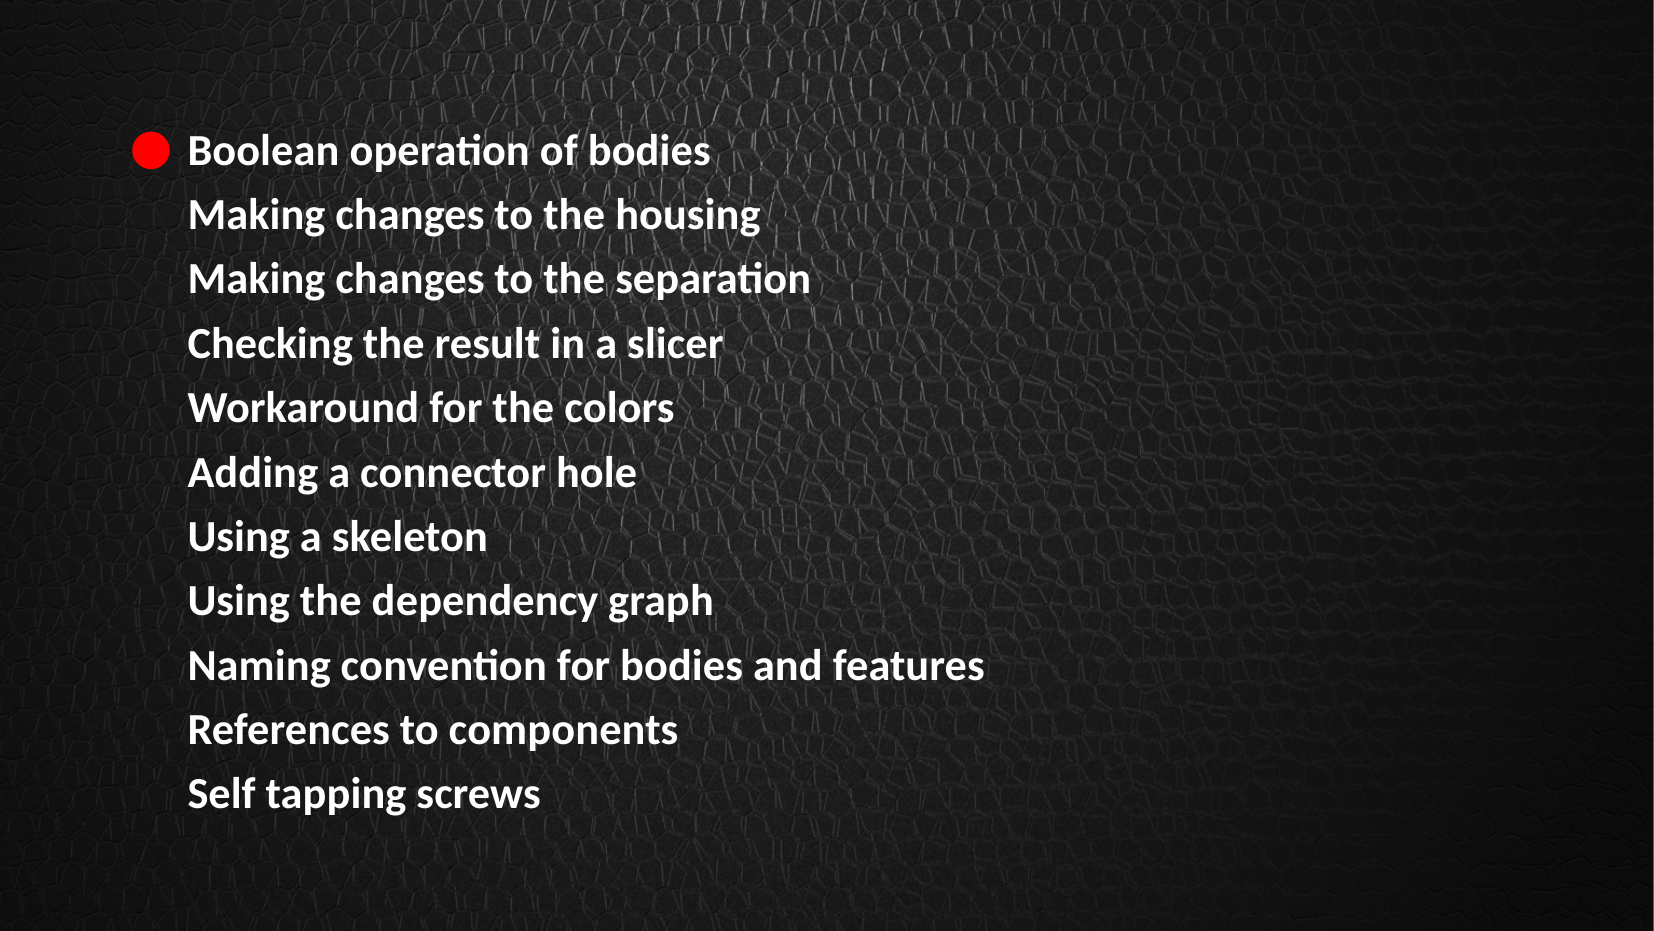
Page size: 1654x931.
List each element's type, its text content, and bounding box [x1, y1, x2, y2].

picture [0, 0, 1654, 931]
text_box [132, 131, 170, 170]
list Boolean operation of bodies Making changes to the housing Making changes to the separation Checking the result in a slicer Workaround for the colors Adding a connector hole Using a skeleton Using the dependency graph Naming convention for bodies and features References to components Self tapping screws [187, 131, 1576, 826]
